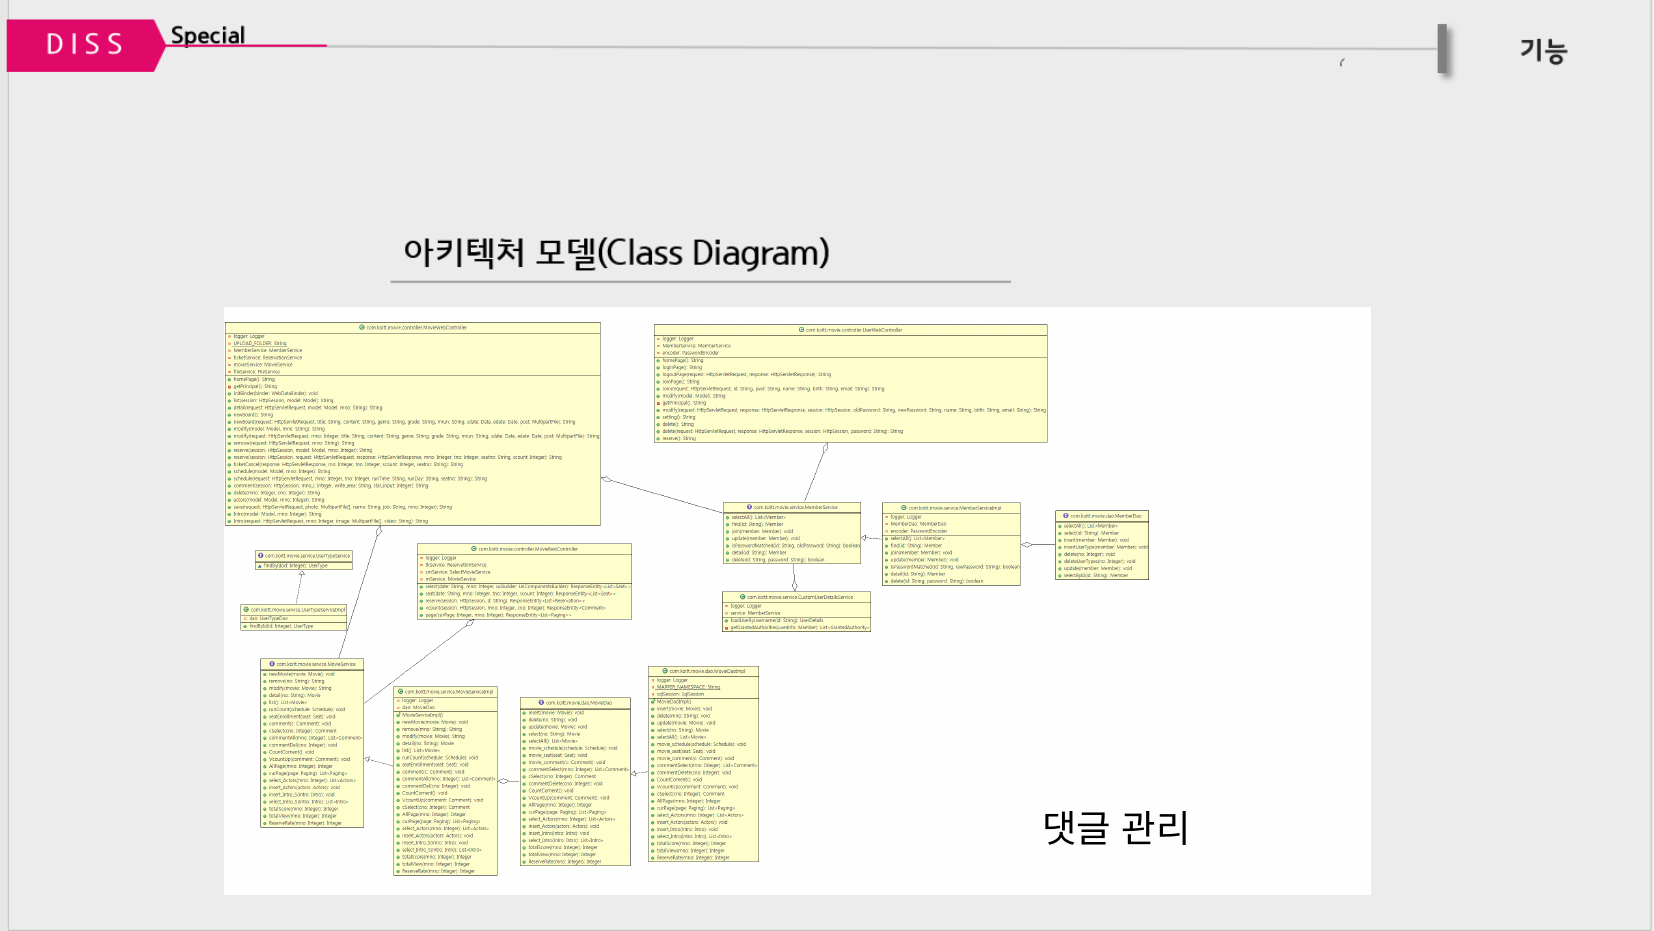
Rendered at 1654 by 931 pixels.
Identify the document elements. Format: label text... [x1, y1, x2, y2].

text_box 댓글 관리 [1027, 791, 1220, 844]
picture [0, 0, 1654, 931]
